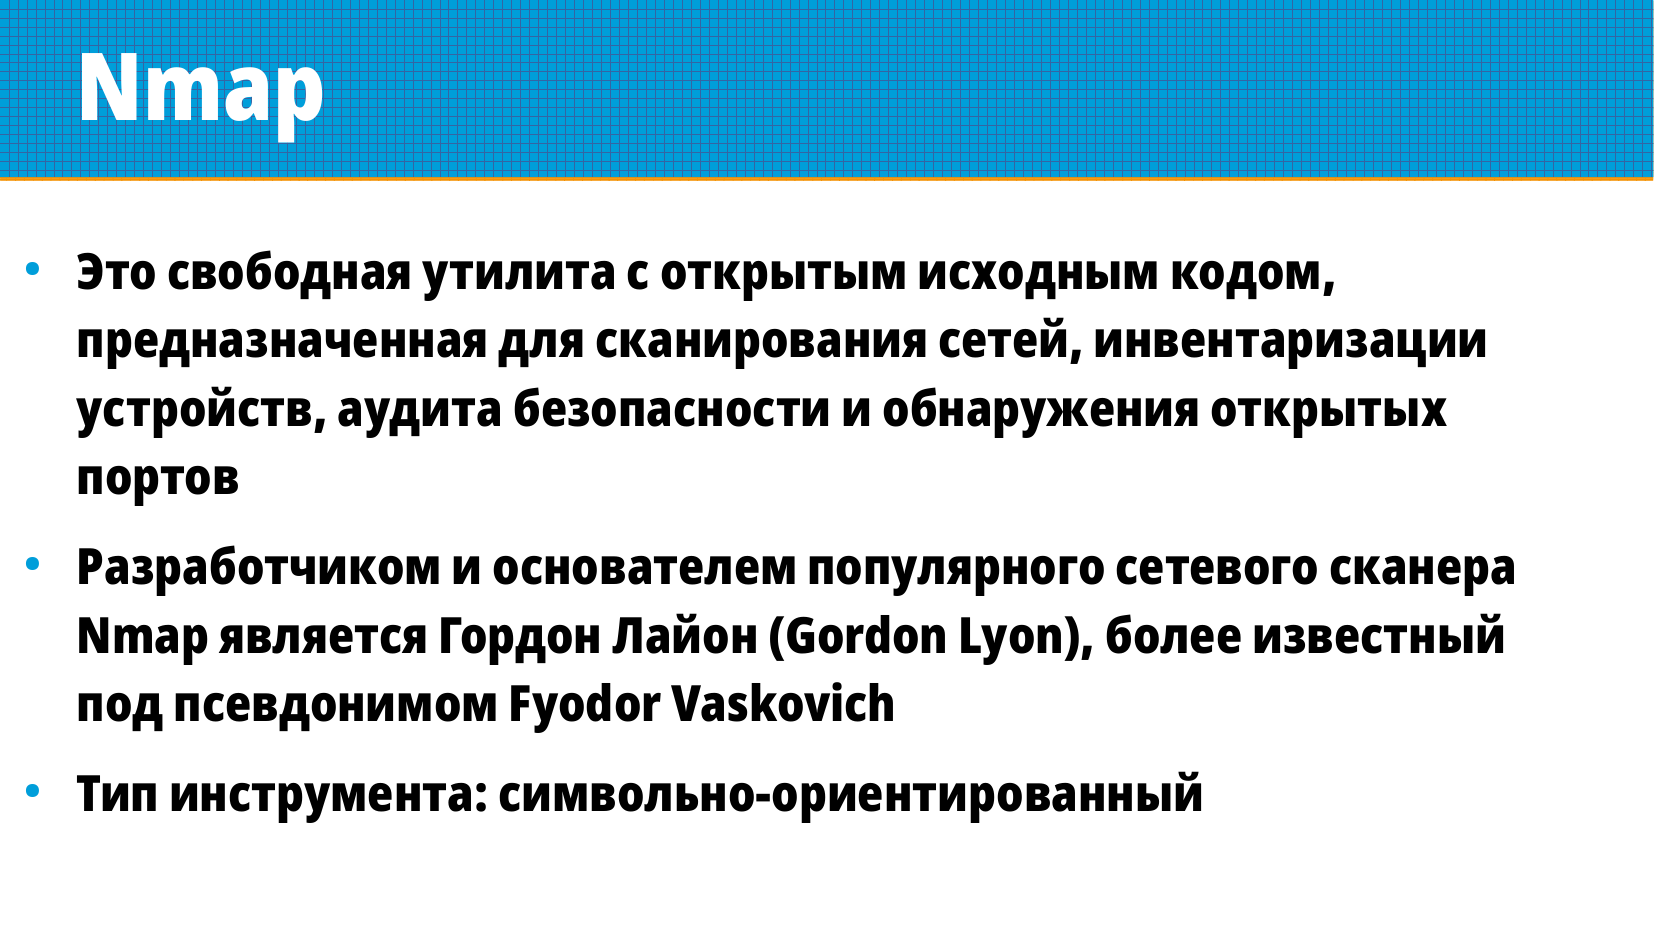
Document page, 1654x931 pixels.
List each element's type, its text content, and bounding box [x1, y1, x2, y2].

title Nmap [76, 0, 1565, 148]
list Это свободная утилита с открытым исходным кодом, предназначенная для сканирования сетей, инвентаризации устройств, аудита безопасности и обнаружения открытых портов Разработчиком и основателем популярного сетевого сканера Nmap является Гордон Лайон (Gordon Lyon), более известный под псевдонимом Fyodor Vaskovich Тип инструмента: символьно-ориентированный [5, 236, 1536, 857]
